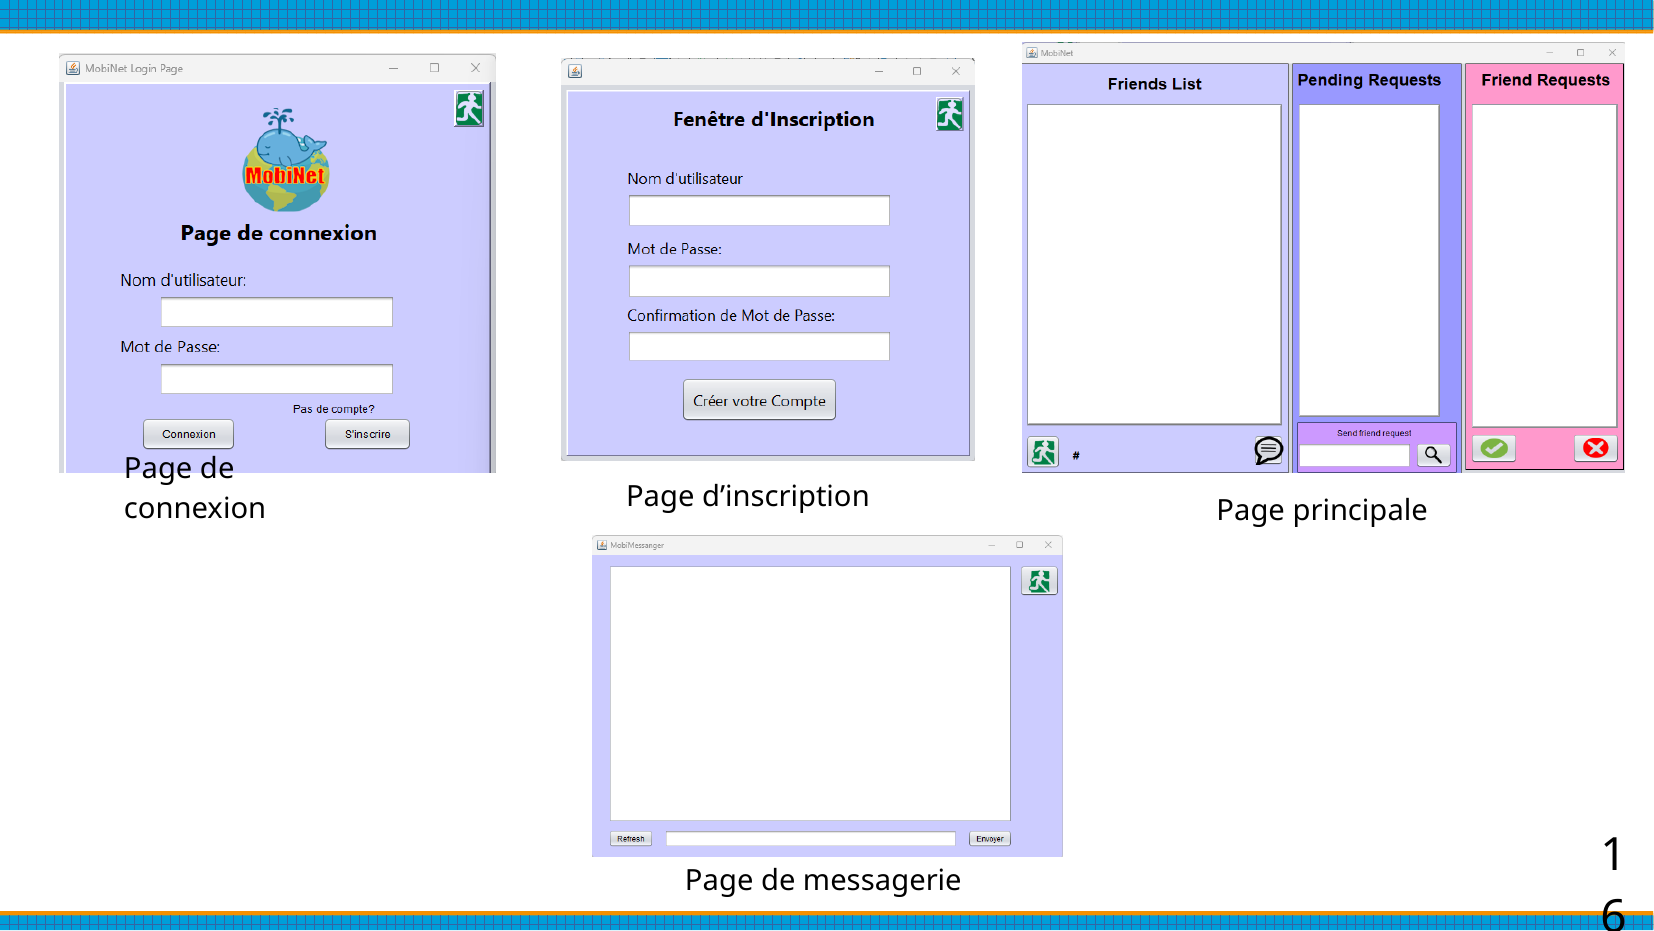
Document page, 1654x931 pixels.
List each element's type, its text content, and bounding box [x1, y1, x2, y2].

text_box Page d’inscription [620, 472, 886, 517]
picture [561, 58, 975, 461]
text_box Page de messagerie [679, 856, 975, 903]
picture [128, 459, 136, 464]
picture [1022, 42, 1625, 473]
text_box Page de connexion [118, 464, 384, 510]
text_box Page principale [1210, 487, 1477, 532]
text_box 16 [1594, 852, 1654, 916]
picture [59, 53, 496, 473]
picture [592, 535, 1063, 857]
